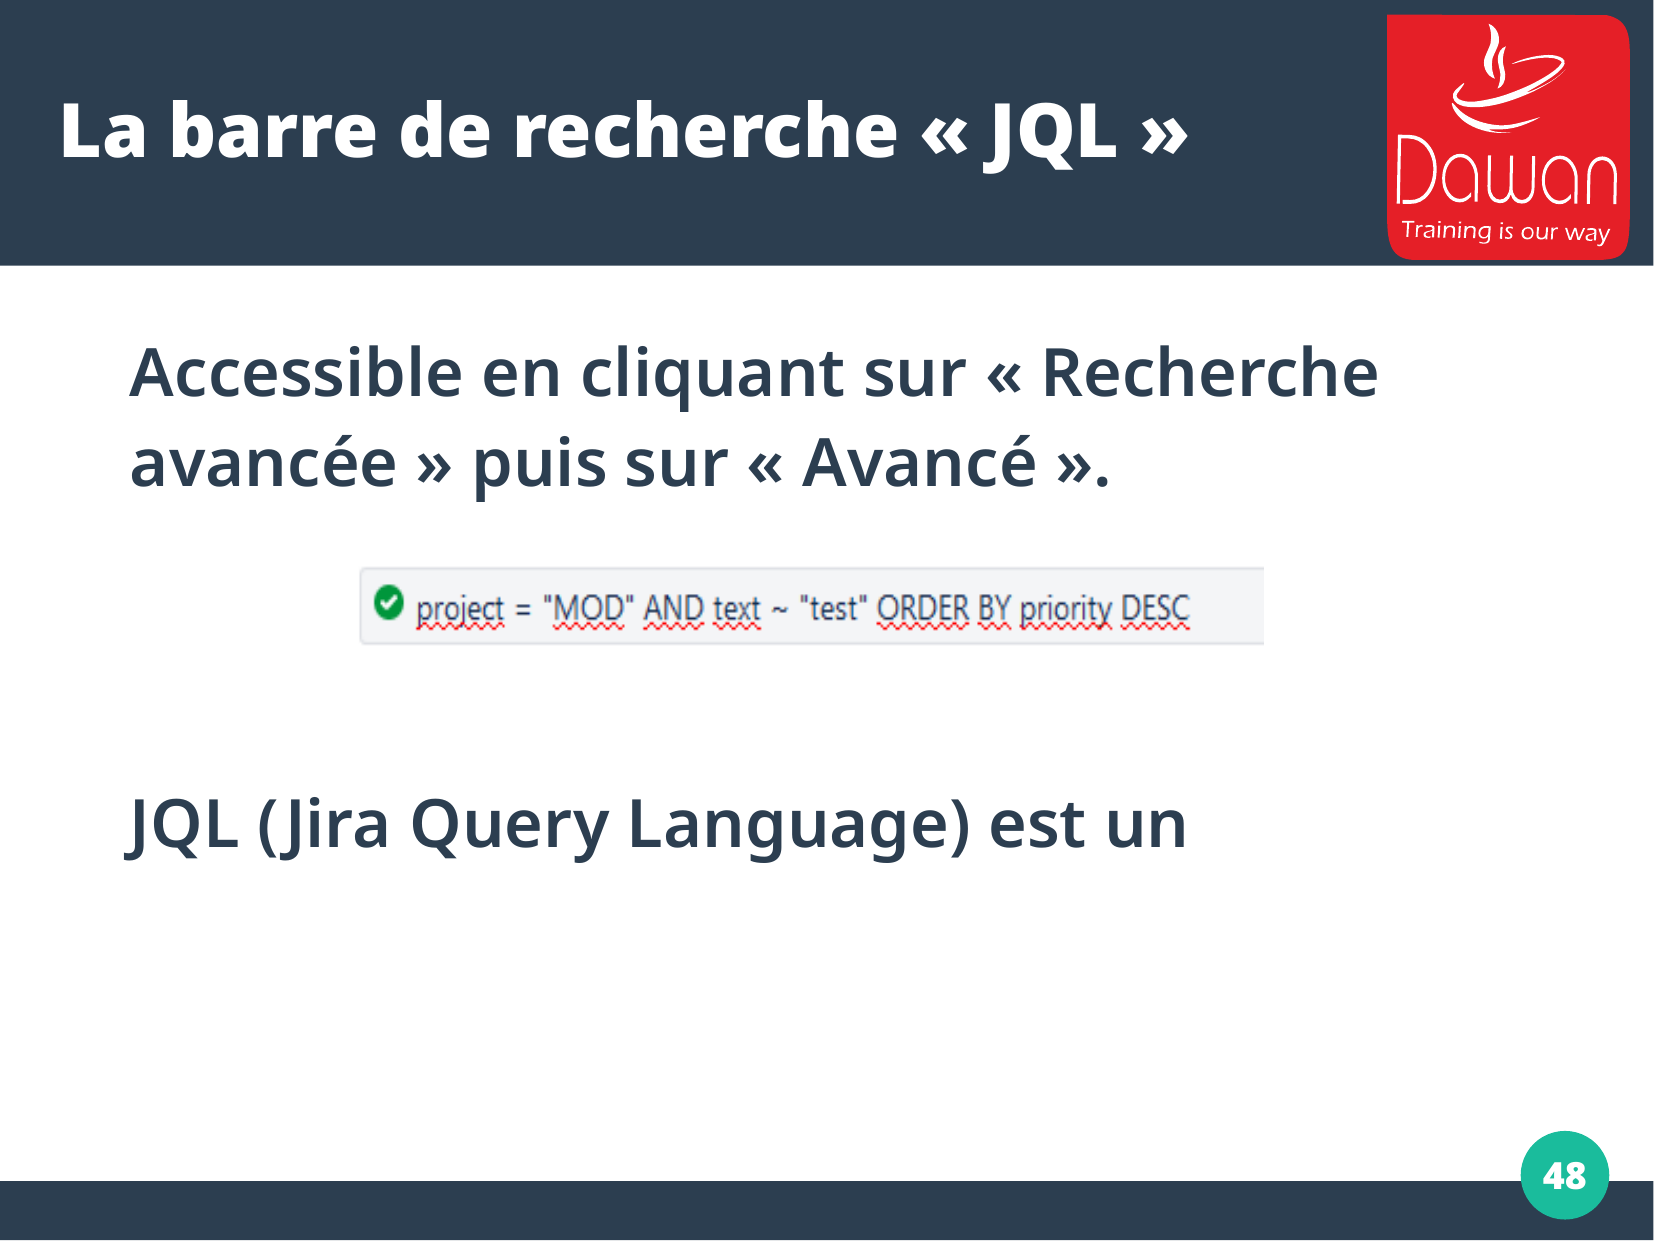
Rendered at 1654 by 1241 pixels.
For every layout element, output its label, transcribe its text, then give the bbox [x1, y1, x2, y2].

title La barre de recherche « JQL » [59, 49, 1387, 207]
picture [318, 543, 1264, 668]
list Accessible en cliquant sur « Recherche avancée » puis sur « Avancé ». JQL (Jira Query Language) est un [59, 324, 1595, 1152]
picture [1387, 14, 1630, 260]
